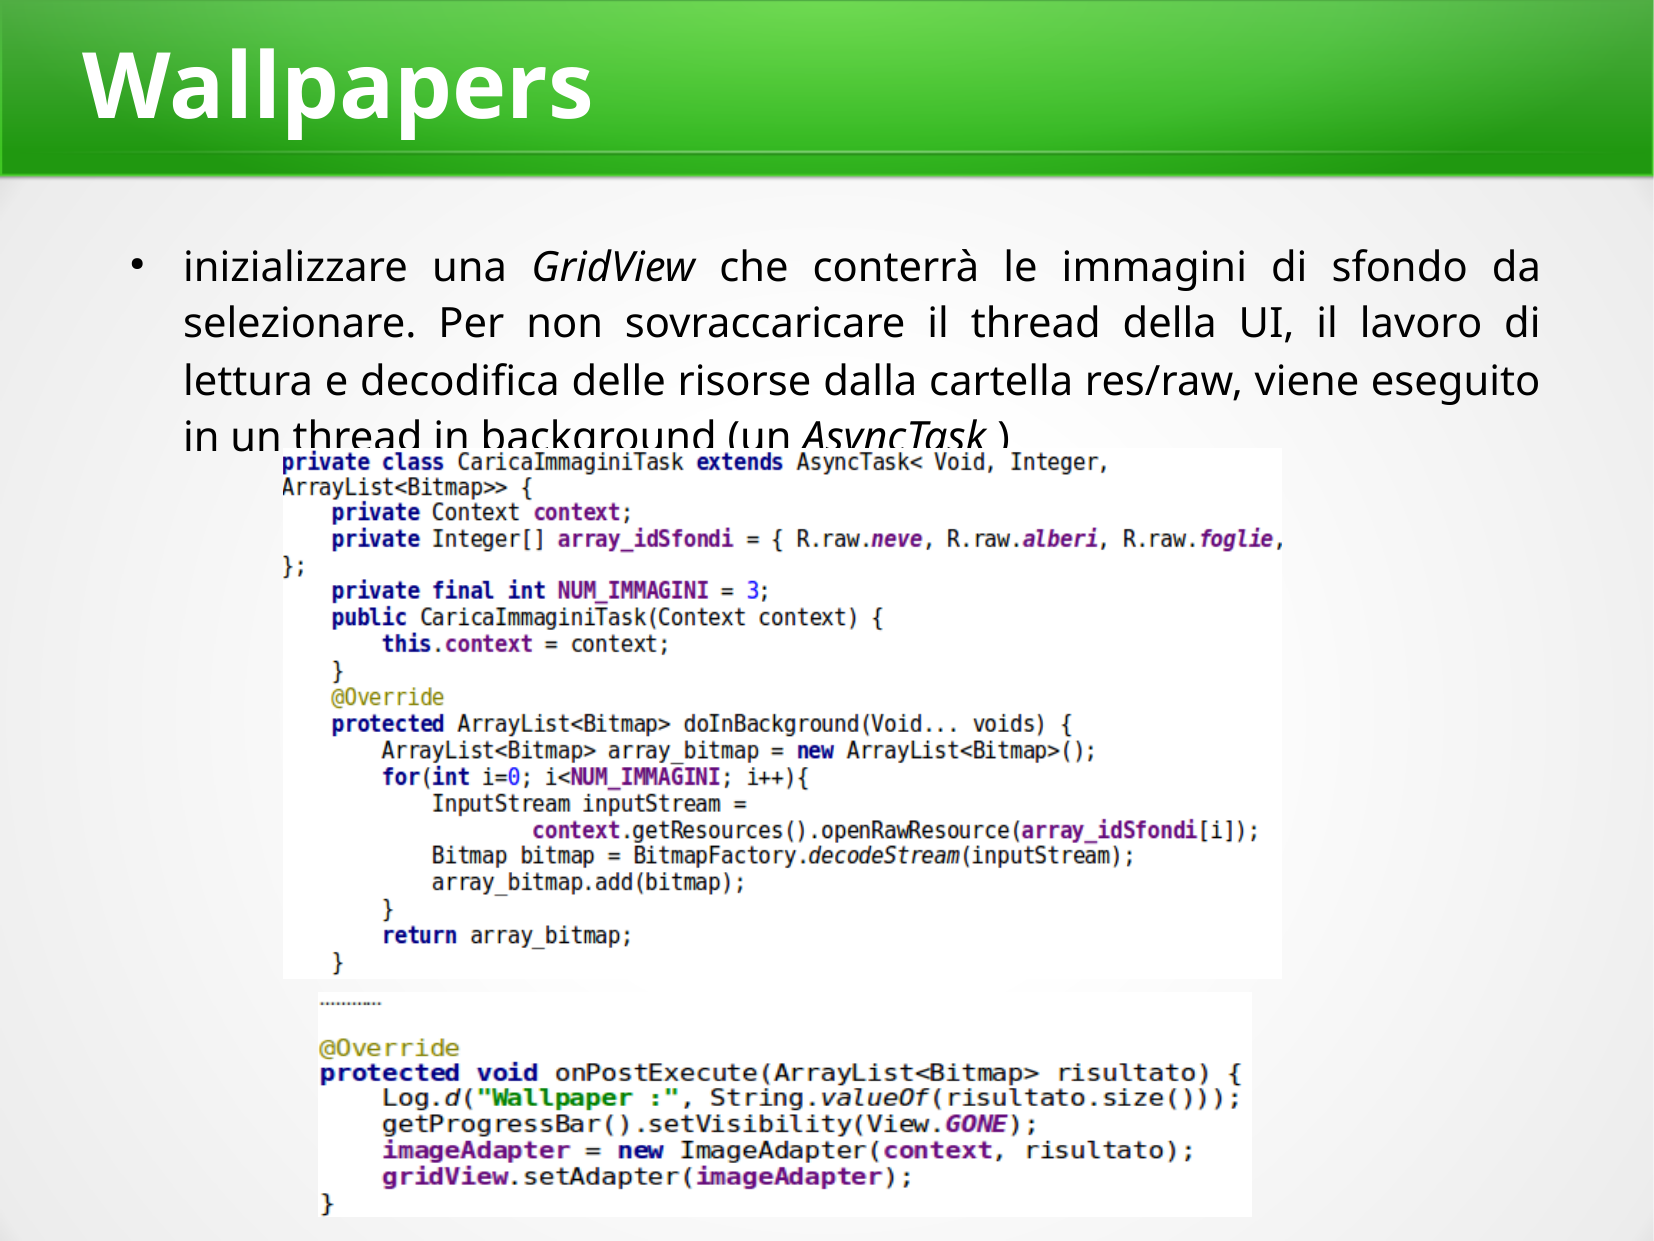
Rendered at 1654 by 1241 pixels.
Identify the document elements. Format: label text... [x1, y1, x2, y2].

list inizializzare una GridView che conterrà le immagini di sfondo da selezionare. Per non sovraccaricare il thread della UI, il lavoro di lettura e decodifica delle risorse dalla cartella res/raw, viene eseguito in un thread in background (un AsyncTask ) [112, 236, 1542, 1193]
picture [0, 0, 1654, 1241]
title Wallpapers [82, 11, 1571, 154]
